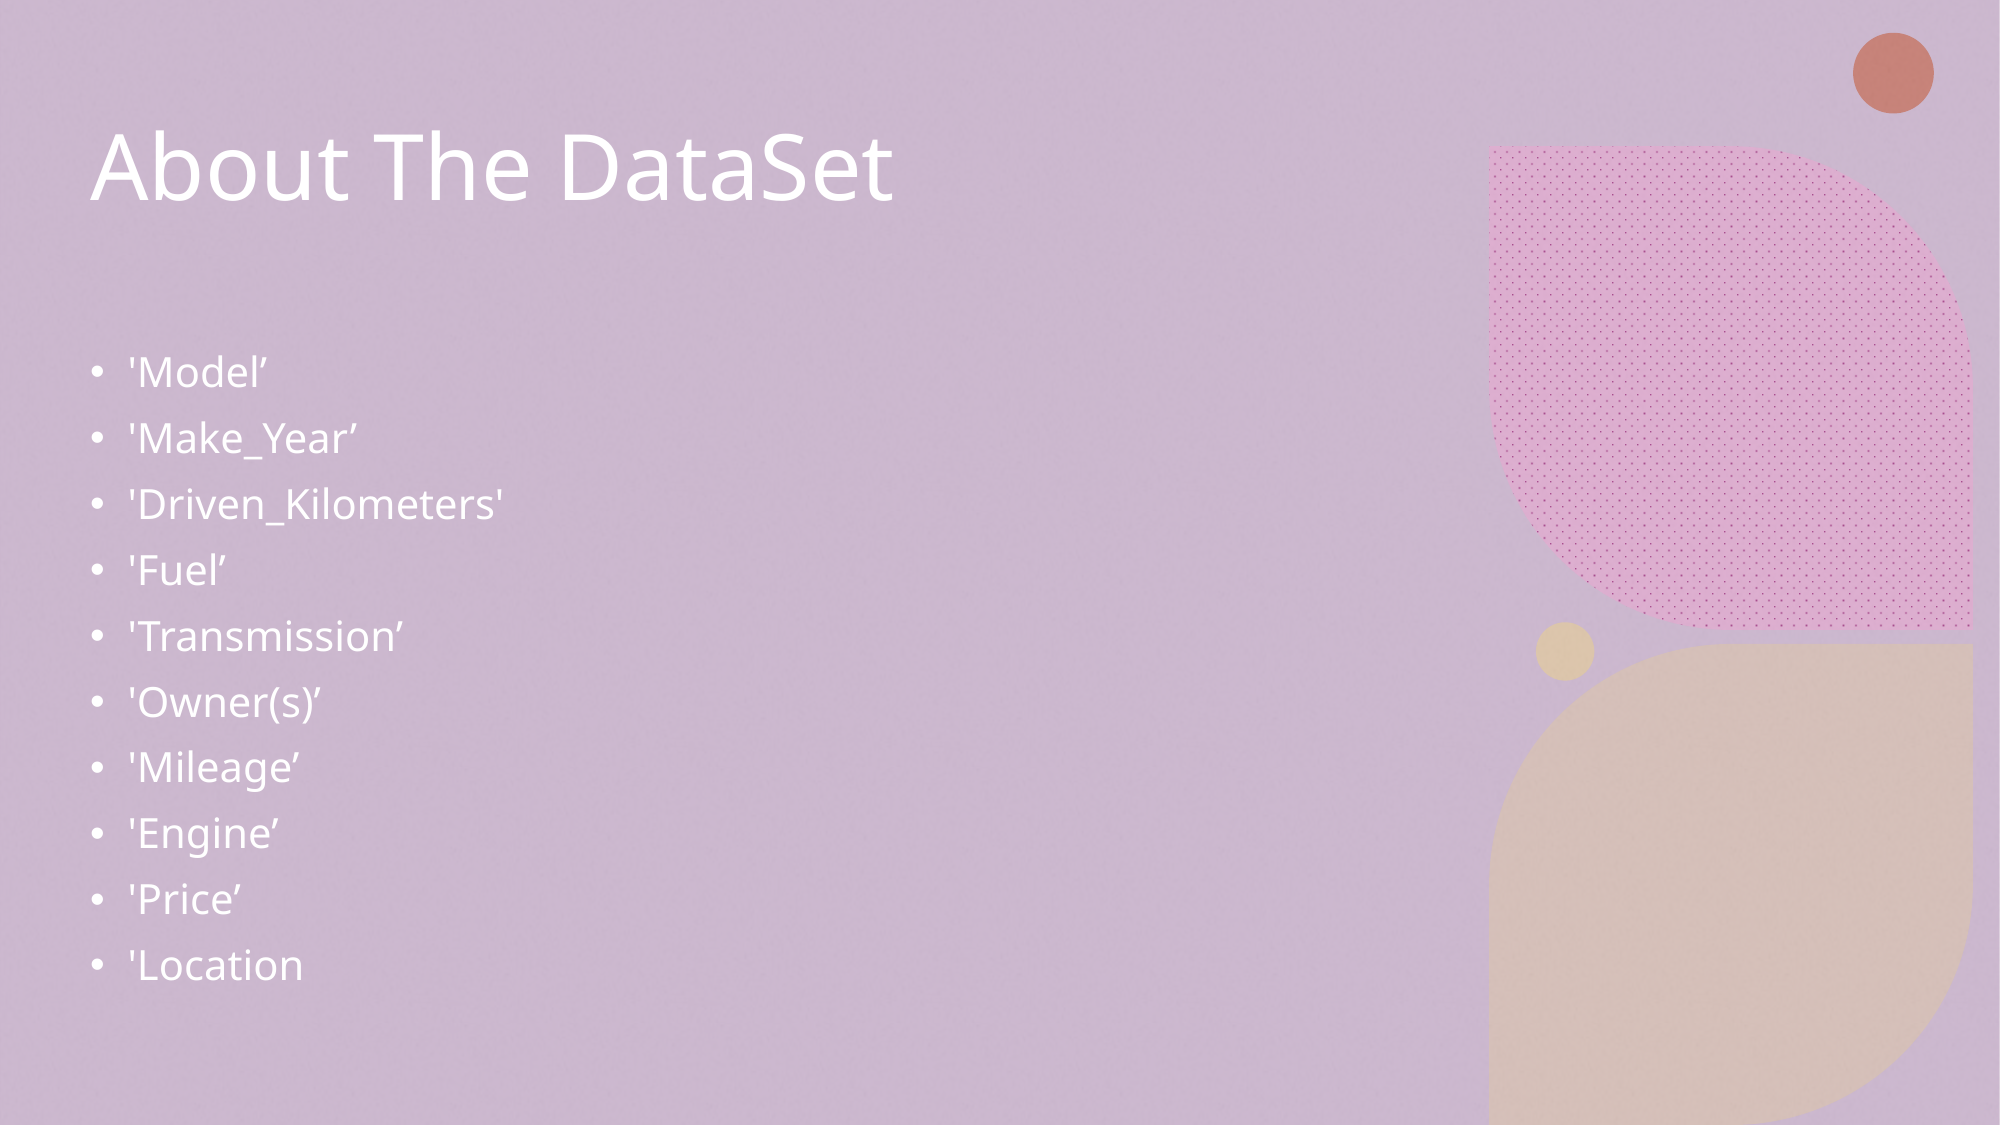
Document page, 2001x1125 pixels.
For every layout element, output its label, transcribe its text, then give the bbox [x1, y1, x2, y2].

text_box [0, 0, 2000, 1125]
list 'Model’ 'Make_Year’ 'Driven_Kilometers' 'Fuel’ 'Transmission’ 'Owner(s)’ 'Mileage’ 'Engine’ 'Price’ 'Location [75, 343, 1336, 1014]
title About The DataSet [75, 109, 1336, 328]
